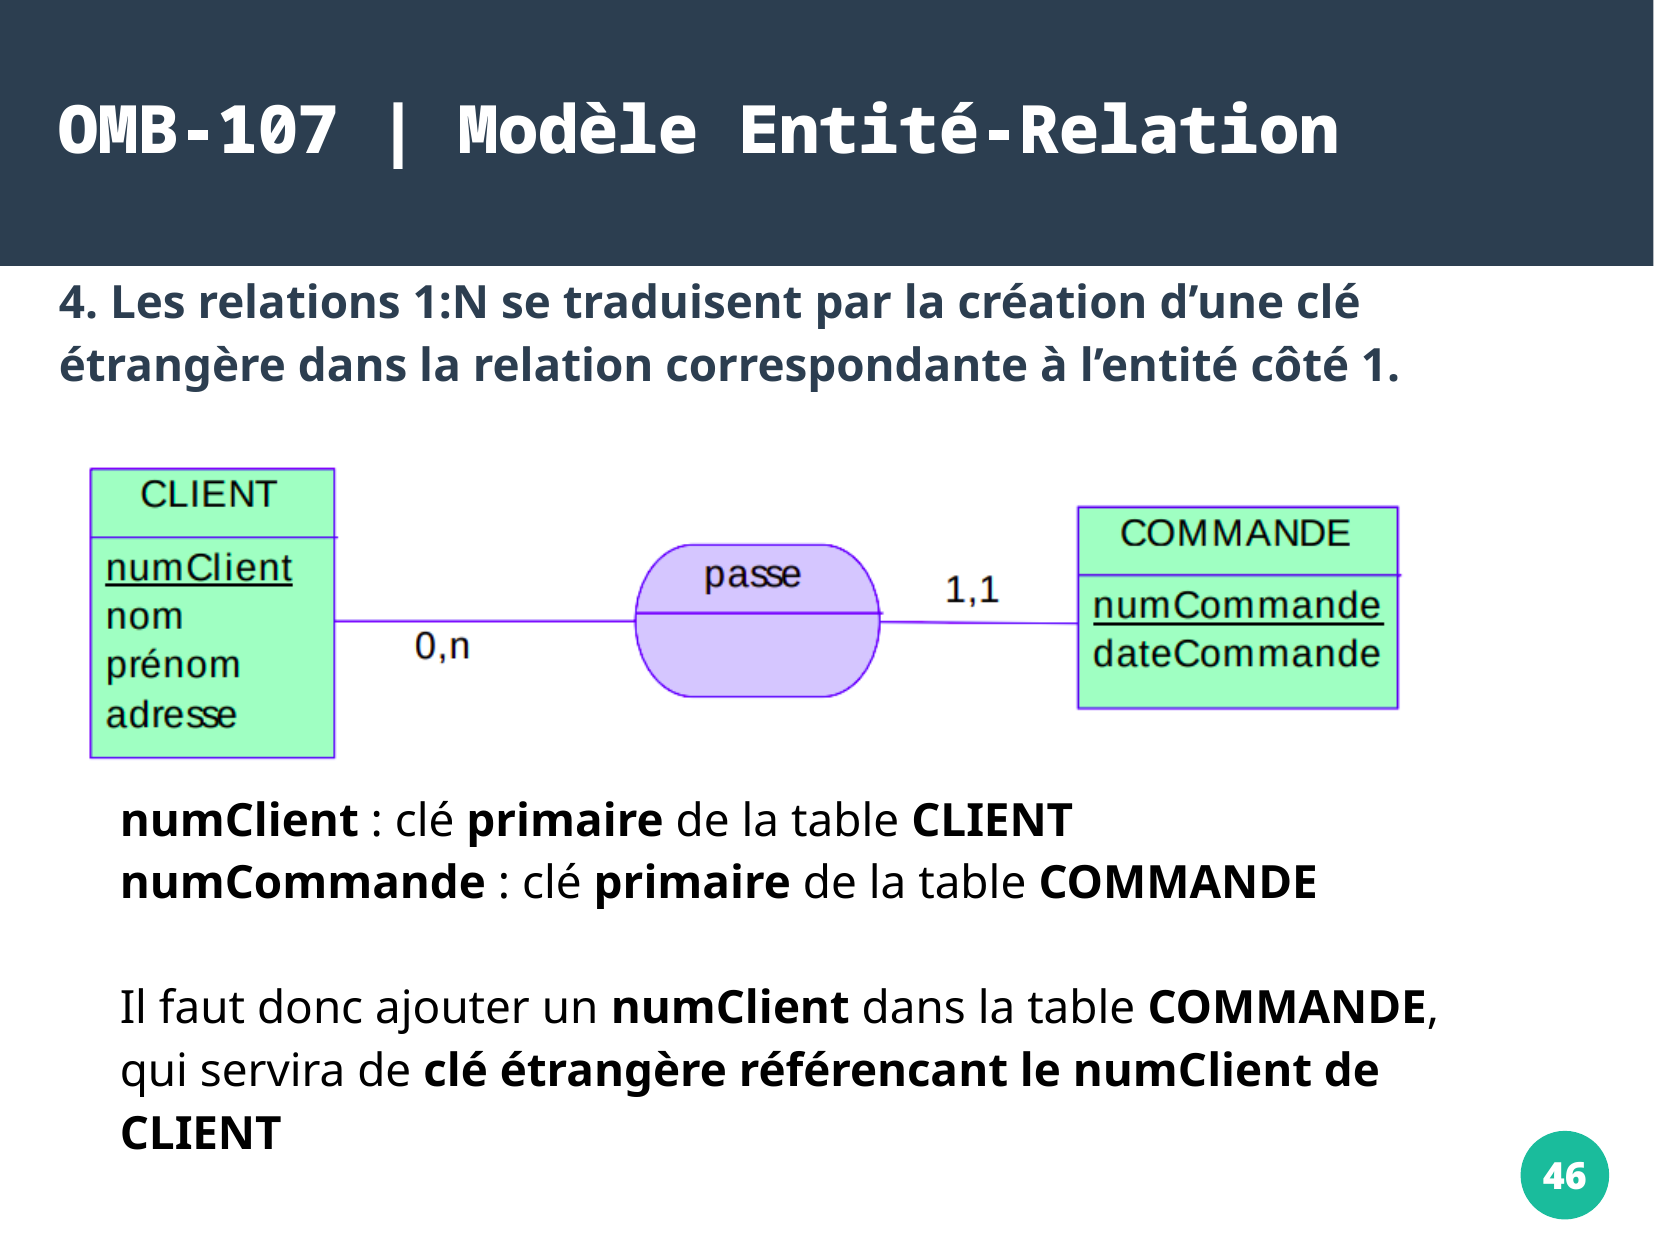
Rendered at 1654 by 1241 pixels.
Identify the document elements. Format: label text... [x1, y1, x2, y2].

title OMB-107 | Modèle Entité-Relation [58, 49, 1595, 207]
list 4. Les relations 1:N se traduisent par la création d’une clé étrangère dans la relation correspondante à l’entité côté 1. [58, 270, 1595, 436]
text_box numClient : clé primaire de la table CLIENT numCommande : clé primaire de la table COMMANDE Il faut donc ajouter un numClient dans la table COMMANDE, qui servira de clé étrangère référencant le numClient de CLIENT [105, 780, 1531, 1174]
picture [71, 457, 1411, 766]
